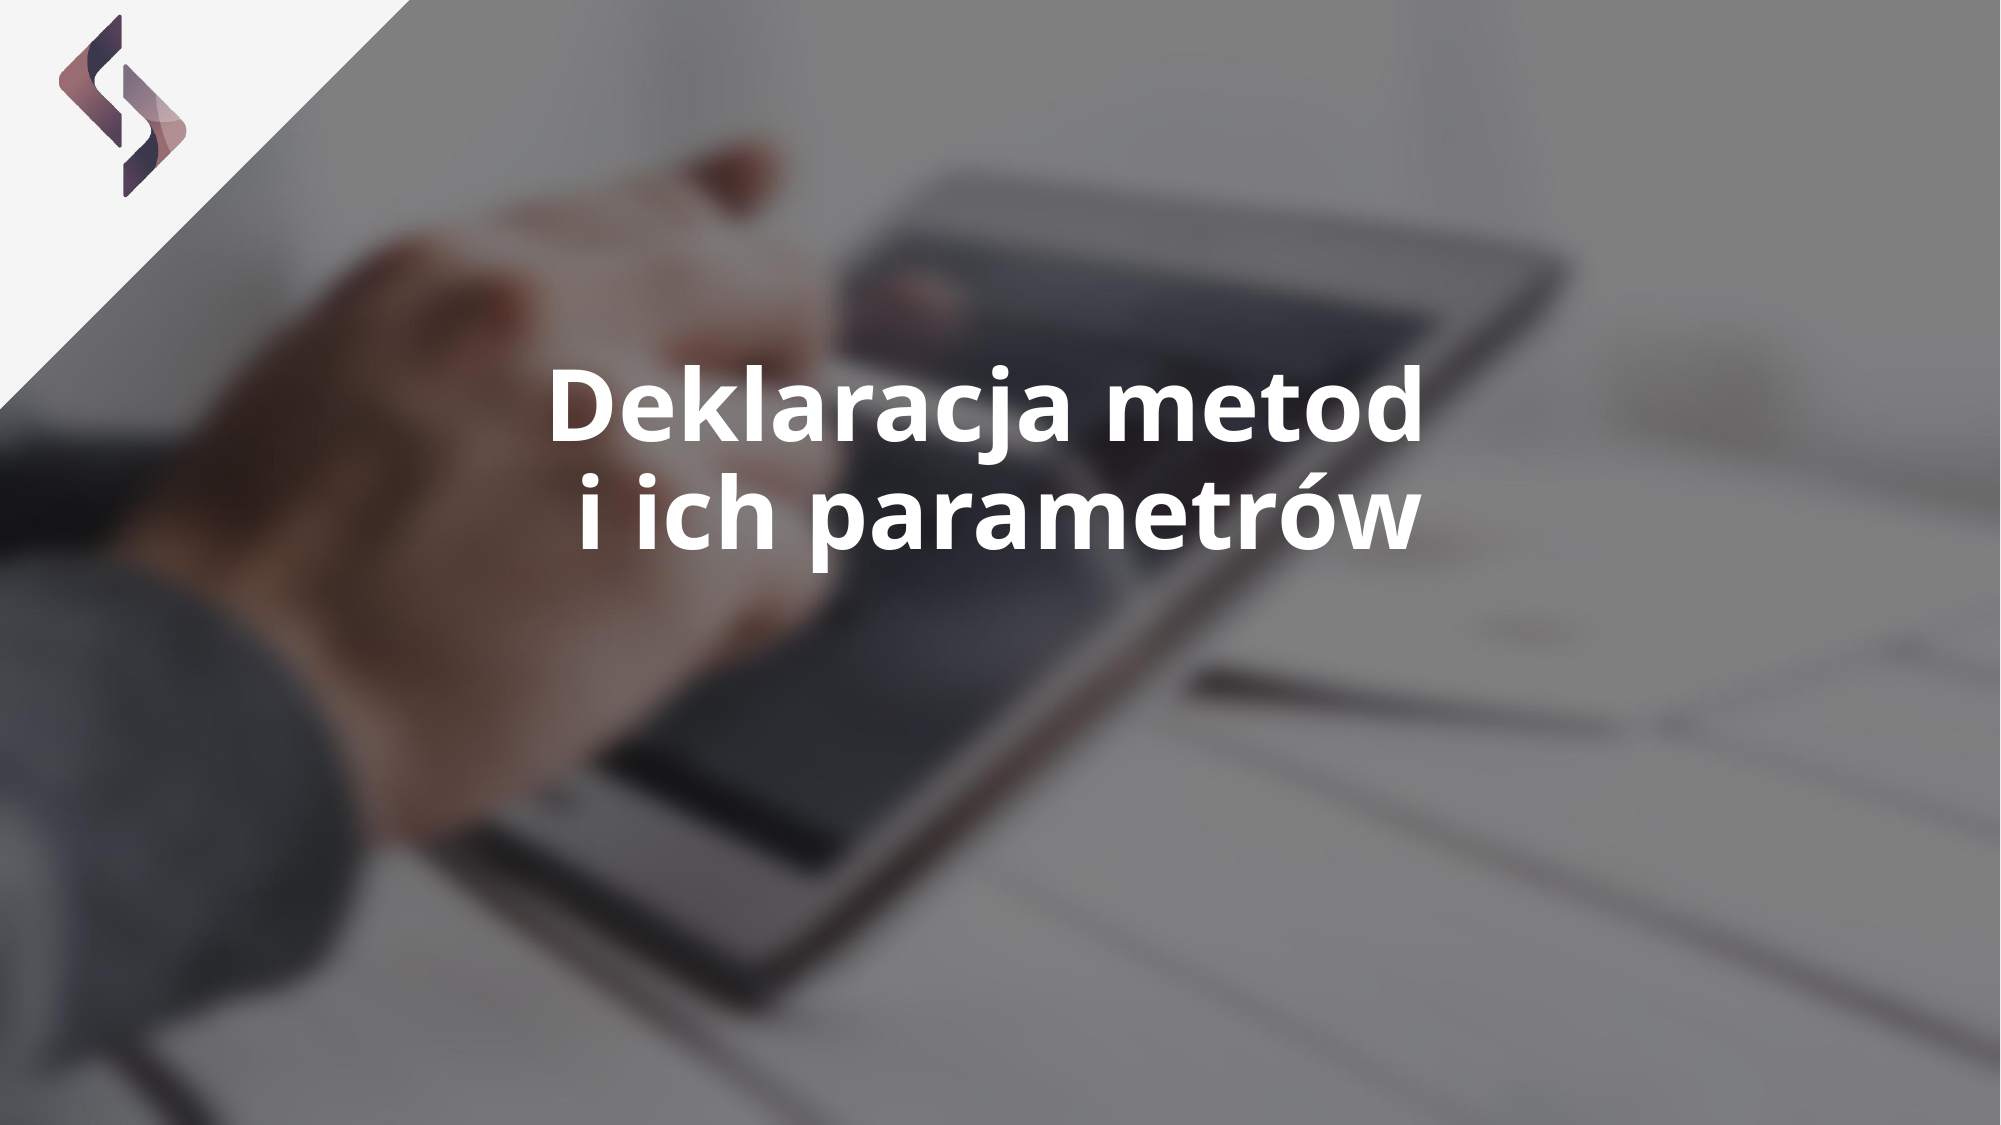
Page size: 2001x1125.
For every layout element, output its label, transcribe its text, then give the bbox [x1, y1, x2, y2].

picture [0, 0, 2001, 1125]
text_box Deklaracja metod i ich parametrów [249, 258, 1750, 579]
